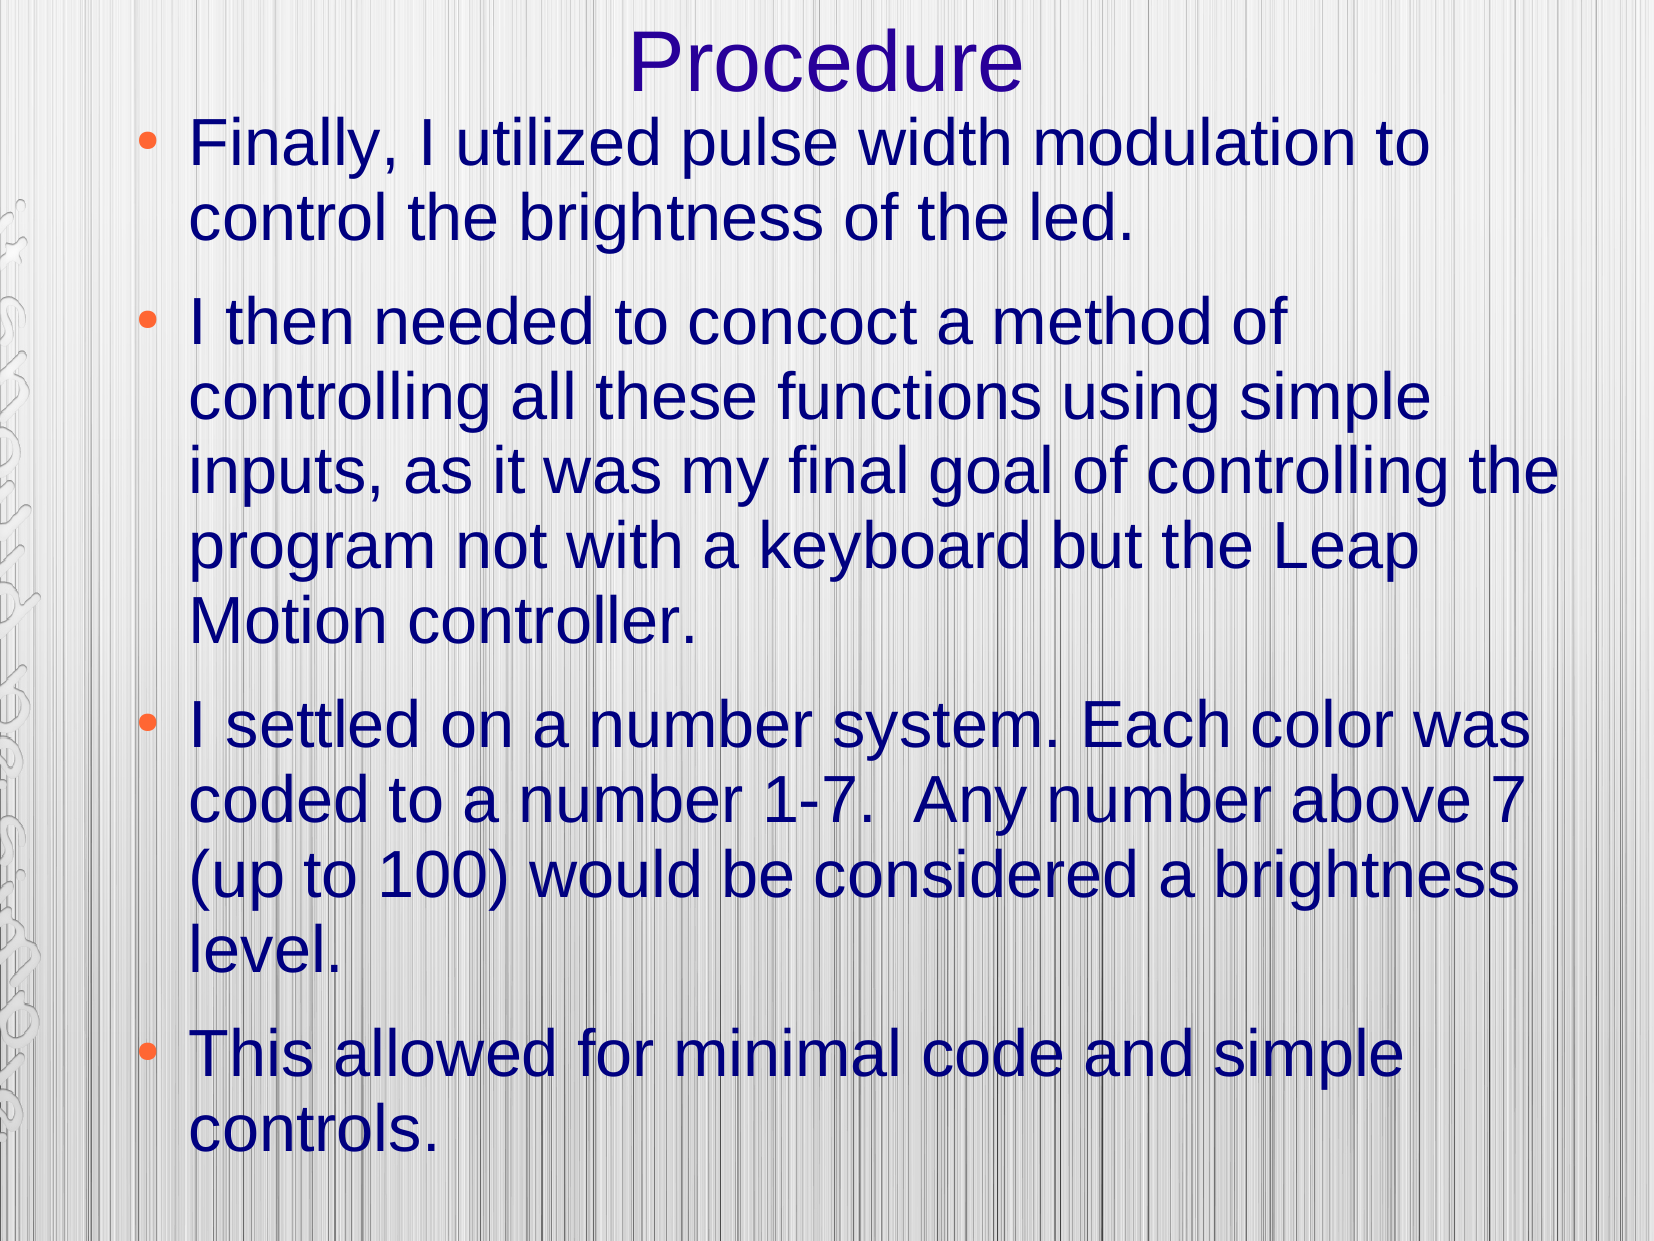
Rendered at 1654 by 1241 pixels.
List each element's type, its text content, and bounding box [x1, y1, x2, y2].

title Procedure [82, 0, 1571, 166]
list Finally, I utilized pulse width modulation to control the brightness of the led. I then needed to concoct a method of controlling all these functions using simple inputs, as it was my final goal of controlling the program not with a keyboard but the Leap Motion controller. I settled on a number system. Each color was coded to a number 1-7. Any number above 7 (up to 100) would be considered a brightness level. This allowed for minimal code and simple controls. [118, 105, 1571, 1166]
picture [0, 0, 1654, 1241]
